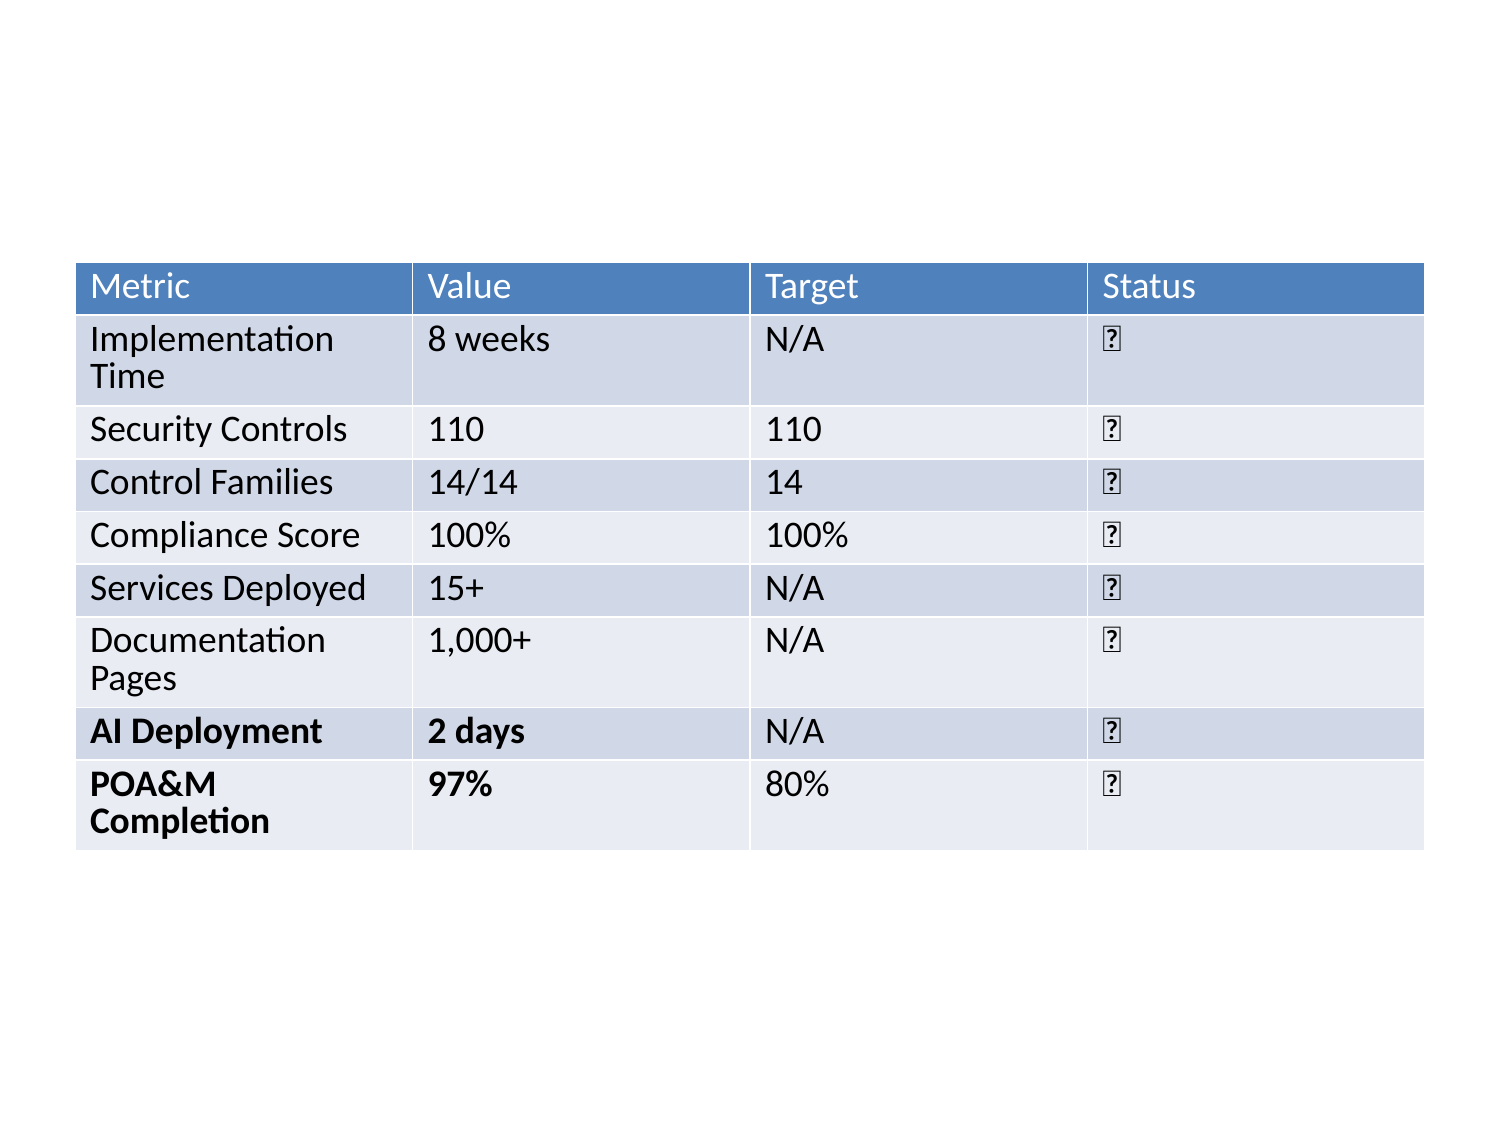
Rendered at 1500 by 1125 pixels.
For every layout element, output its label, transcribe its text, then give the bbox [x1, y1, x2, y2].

table_cell 80% [751, 761, 1087, 850]
table_cell ✅ [1088, 618, 1424, 707]
table_cell AI Deployment [76, 708, 412, 759]
table_header Metric [76, 263, 412, 314]
table_cell N/A [751, 316, 1087, 405]
table_cell 15+ [413, 565, 749, 616]
table_cell 14/14 [413, 460, 749, 511]
table_cell Services Deployed [76, 565, 412, 616]
table_cell 2 days [413, 708, 749, 759]
table_cell 110 [751, 407, 1087, 458]
table_cell 14 [751, 460, 1087, 511]
table_cell N/A [751, 618, 1087, 707]
table_header Target [751, 263, 1087, 314]
table_cell ✅ [1088, 565, 1424, 616]
table_header Value [413, 263, 749, 314]
table_cell ✅ [1088, 708, 1424, 759]
table_cell POA&M Completion [76, 761, 412, 850]
table_cell ✅ [1088, 316, 1424, 405]
table_cell ✅ [1088, 512, 1424, 563]
table_cell ✅ [1088, 761, 1424, 850]
table_cell ✅ [1088, 407, 1424, 458]
table_cell N/A [751, 565, 1087, 616]
table_cell 97% [413, 761, 749, 850]
table_cell Security Controls [76, 407, 412, 458]
table_cell Compliance Score [76, 512, 412, 563]
table_cell 100% [751, 512, 1087, 563]
table_header Status [1088, 263, 1424, 314]
table_cell 110 [413, 407, 749, 458]
table_cell 1,000+ [413, 618, 749, 707]
table_cell Implementation Time [76, 316, 412, 405]
table_cell 8 weeks [413, 316, 749, 405]
table_cell N/A [751, 708, 1087, 759]
table_cell Control Families [76, 460, 412, 511]
table_cell 100% [413, 512, 749, 563]
table_cell Documentation Pages [76, 618, 412, 707]
table_cell ✅ [1088, 460, 1424, 511]
